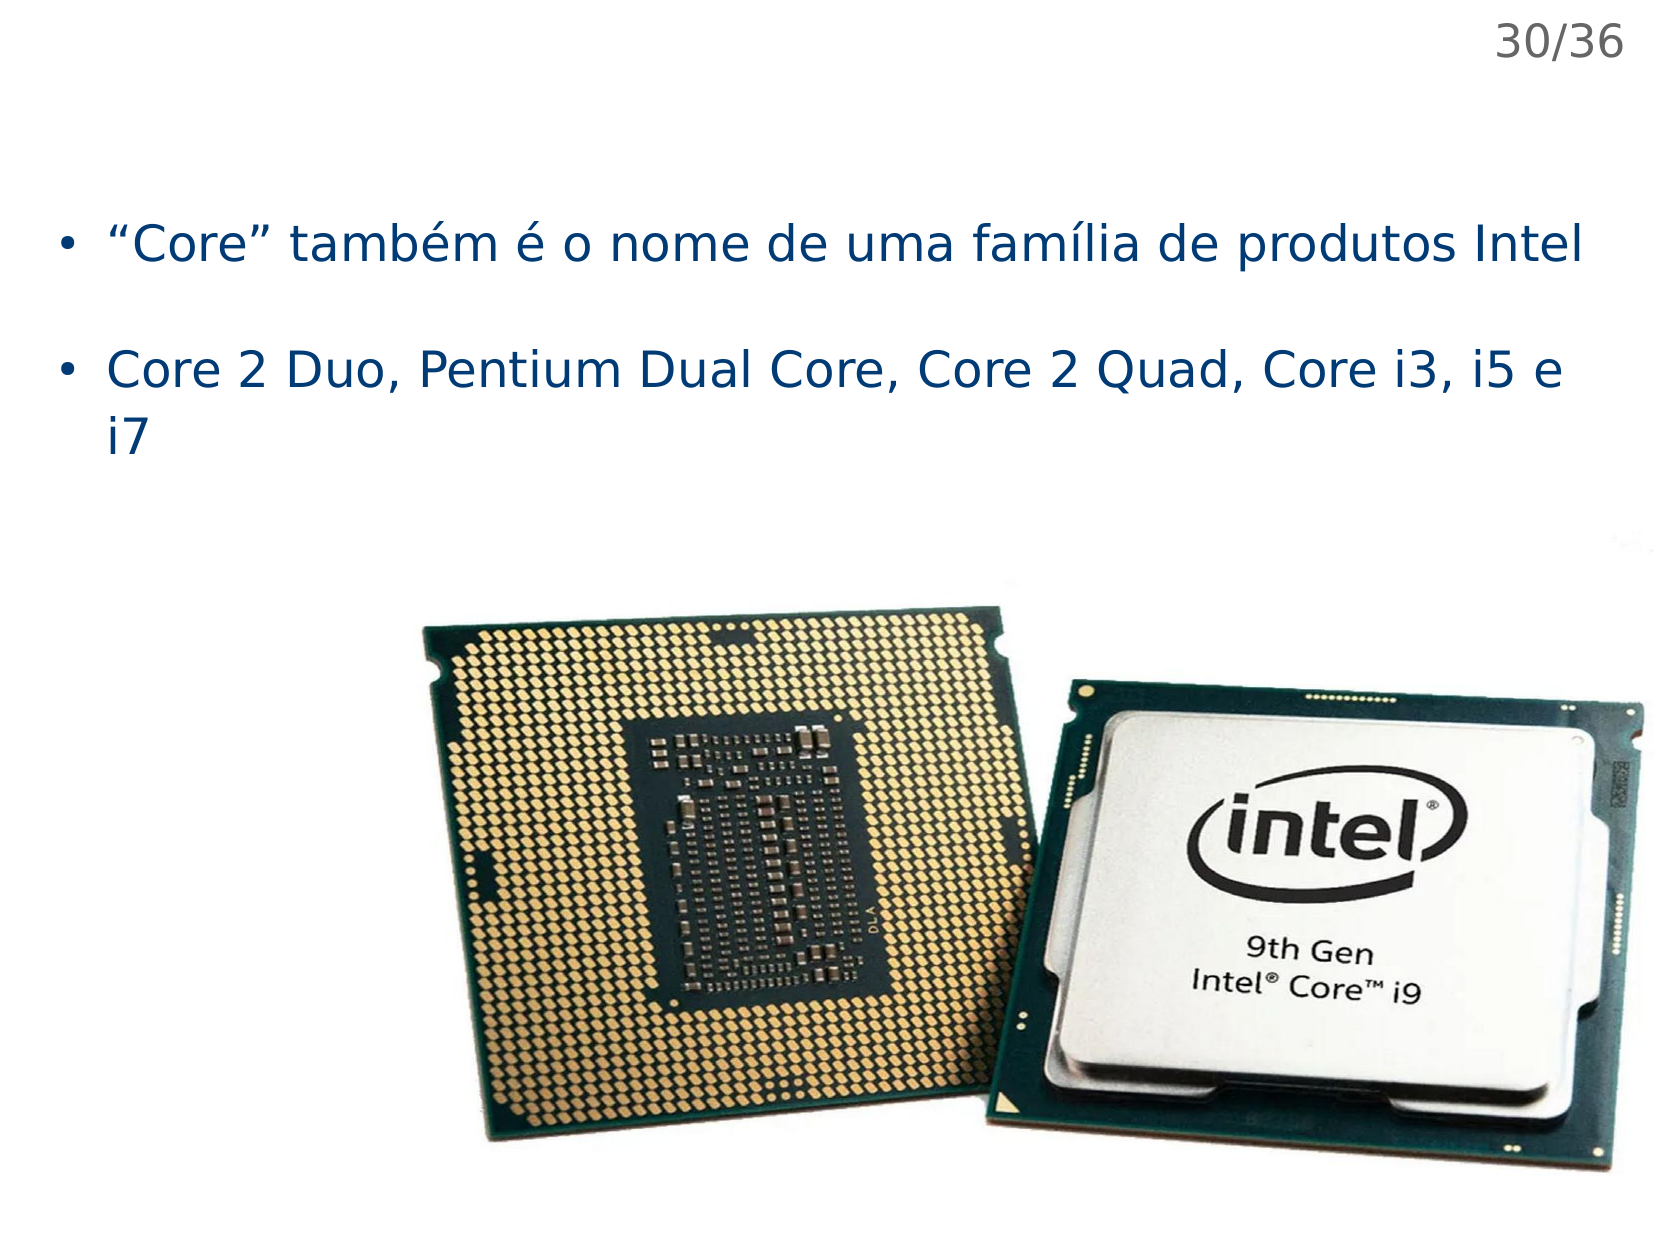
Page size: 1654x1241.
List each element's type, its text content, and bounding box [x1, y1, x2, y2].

picture [413, 531, 1654, 1241]
list “Core” também é o nome de uma família de produtos Intel Core 2 Duo, Pentium Dual Core, Core 2 Quad, Core i3, i5 e i7 [59, 206, 1625, 1211]
